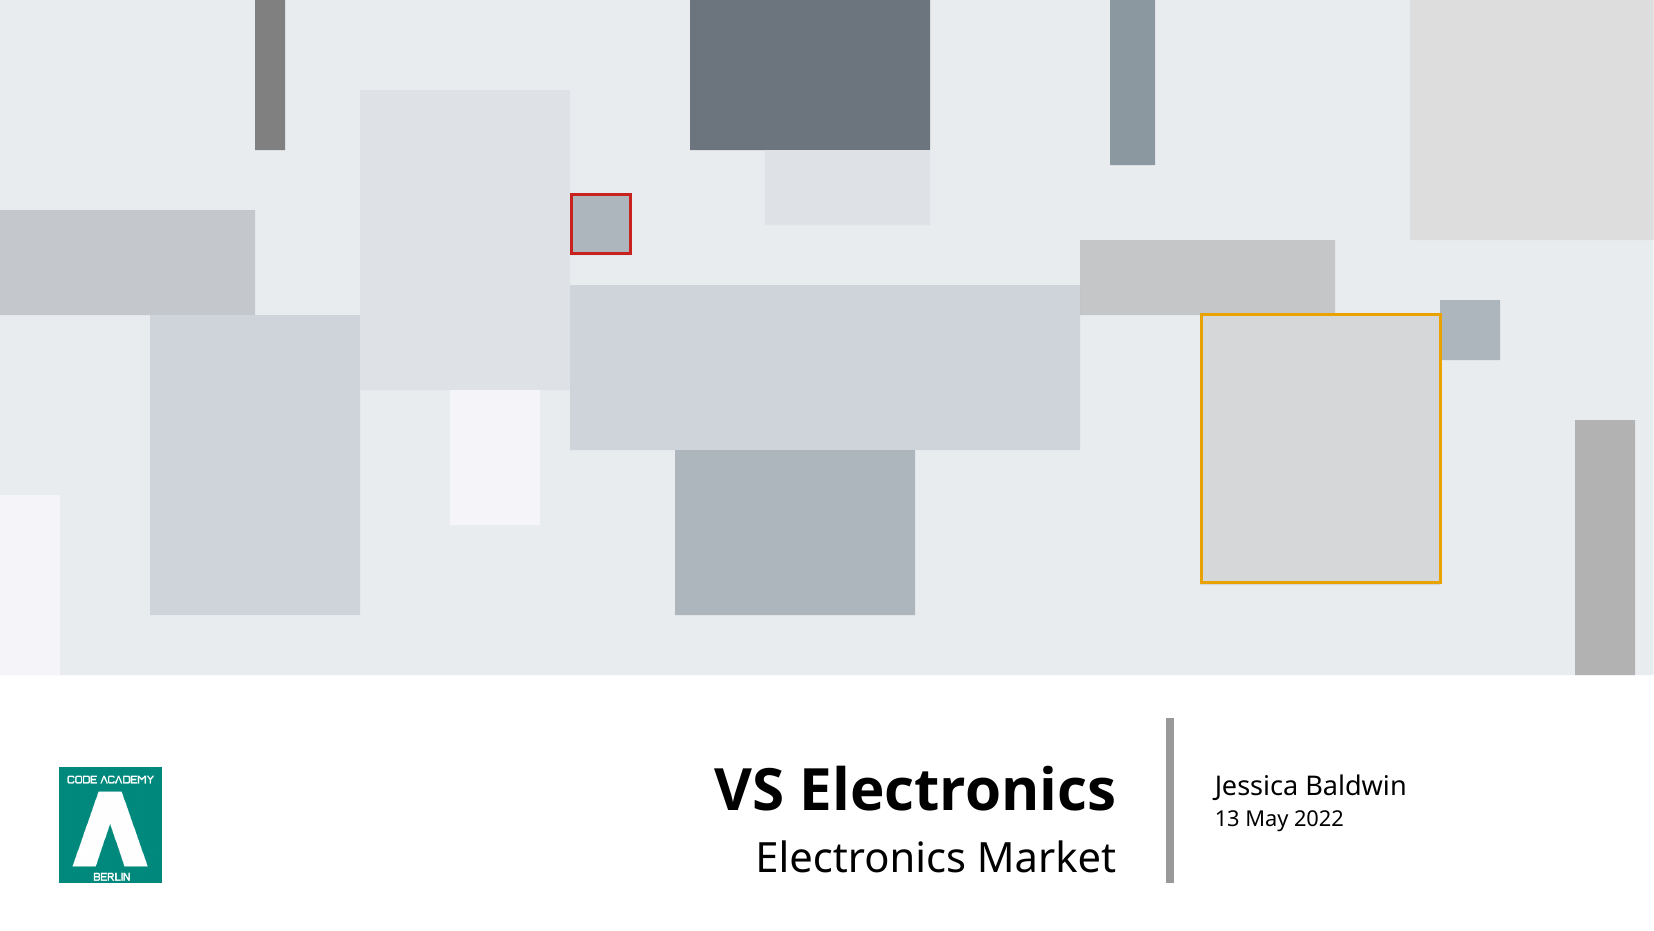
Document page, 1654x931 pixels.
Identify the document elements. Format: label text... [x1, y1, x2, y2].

text_box VS Electronics Electronics Market [620, 740, 1131, 931]
picture [59, 767, 162, 883]
text_box Jessica Baldwin 13 May 2022 [1200, 759, 1591, 841]
